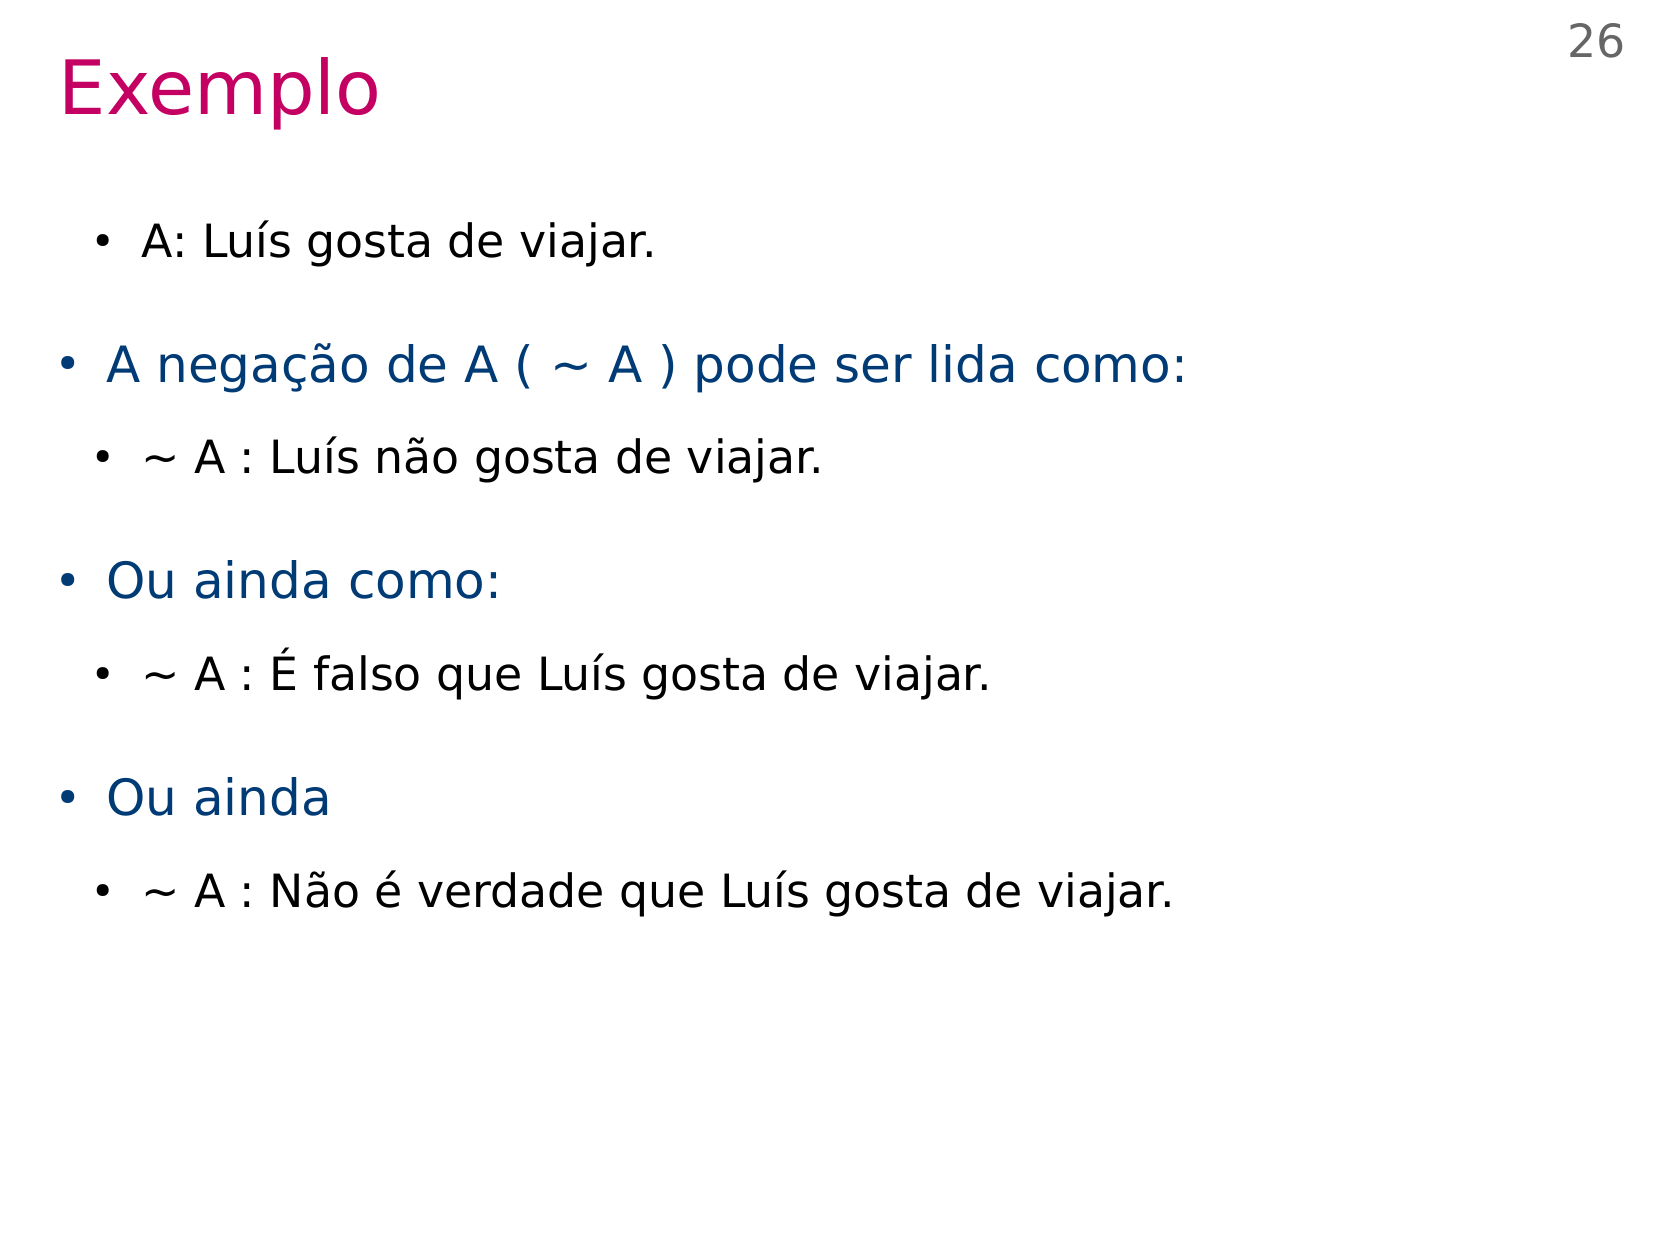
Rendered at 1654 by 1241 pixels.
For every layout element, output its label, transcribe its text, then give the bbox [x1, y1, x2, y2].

title Exemplo [59, 29, 1625, 148]
list A: Luís gosta de viajar. A negação de A ( ~ A ) pode ser lida como: ~ A : Luís não gosta de viajar. Ou ainda como: ~ A : É falso que Luís gosta de viajar. Ou ainda ~ A : Não é verdade que Luís gosta de viajar. [59, 206, 1625, 1211]
